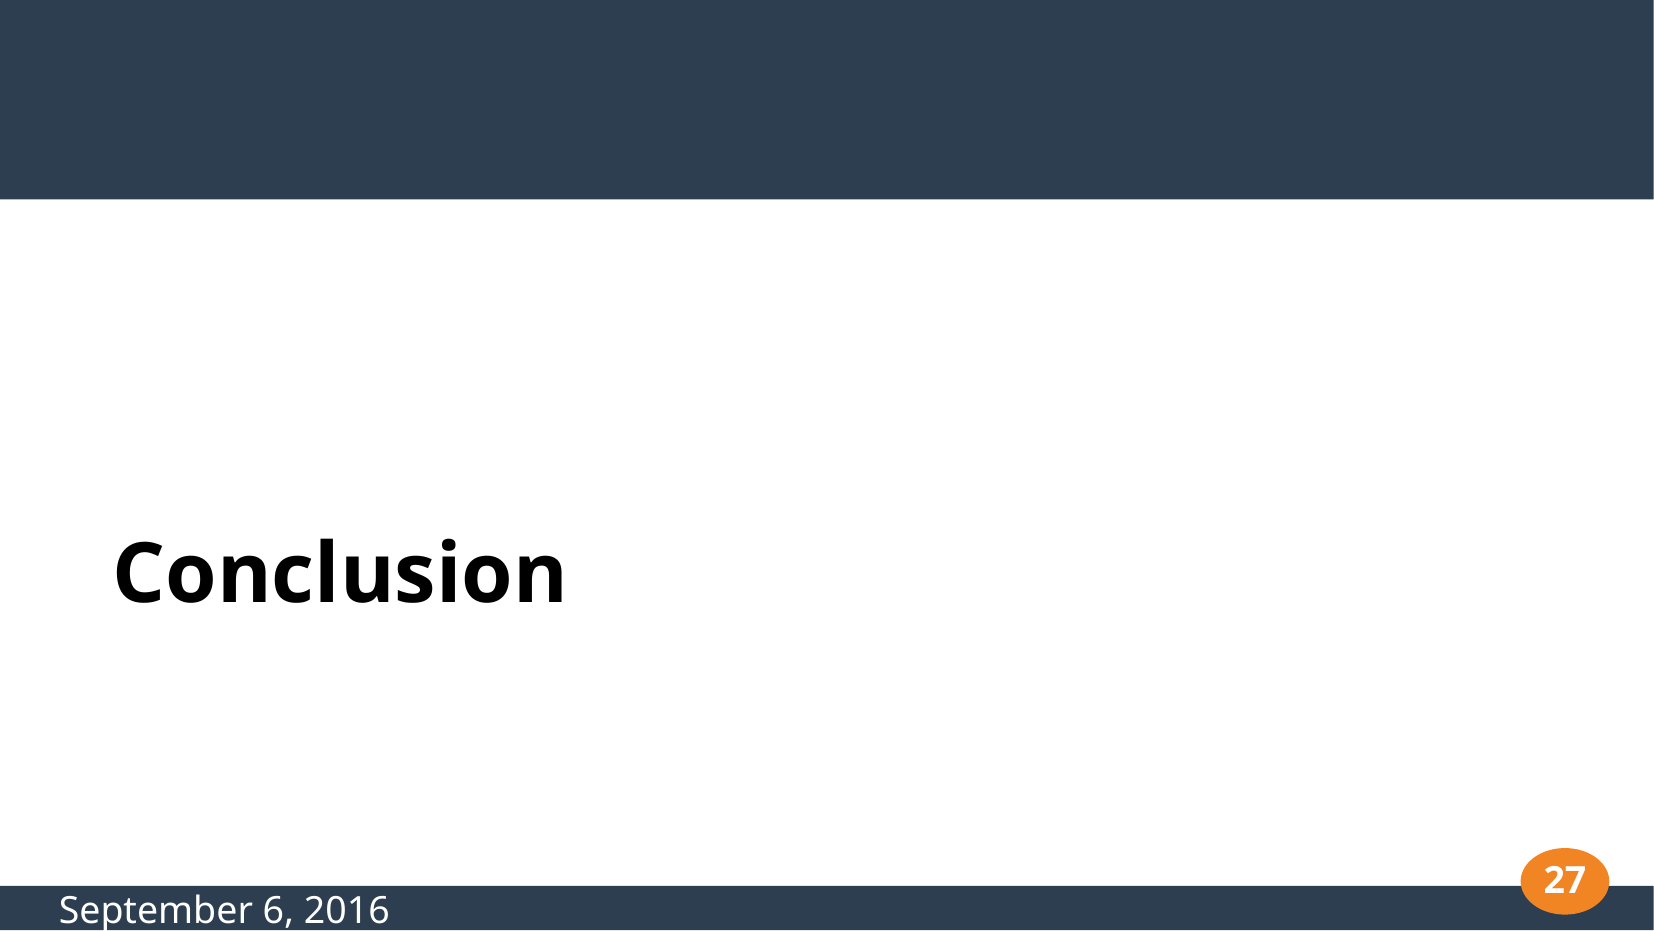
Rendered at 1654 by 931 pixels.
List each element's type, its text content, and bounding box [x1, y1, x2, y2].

text_box September 6, 2016 [59, 885, 532, 931]
text_box 30 [1505, 837, 1625, 926]
title Conclusion [112, 232, 1540, 619]
